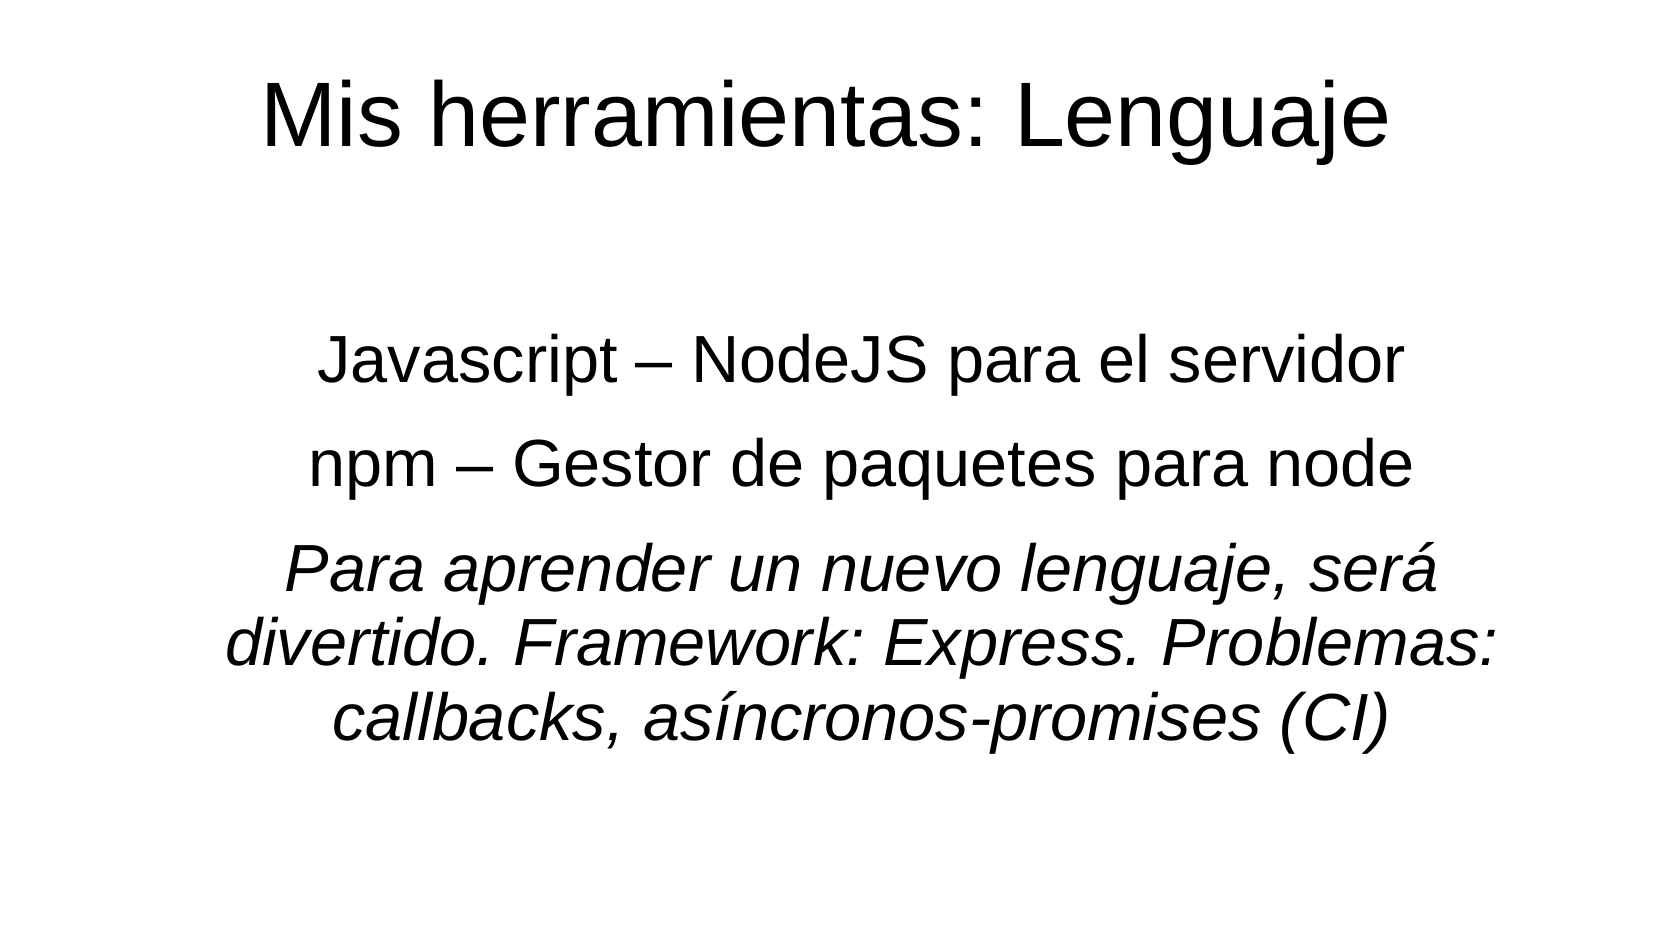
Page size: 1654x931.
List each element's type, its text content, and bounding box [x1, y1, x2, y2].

list Javascript – NodeJS para el servidor npm – Gestor de paquetes para node Para aprender un nuevo lenguaje, será divertido. Framework: Express. Problemas: callbacks, asíncronos-promises (CI) [82, 217, 1571, 758]
title Mis herramientas: Lenguaje [82, 37, 1571, 193]
